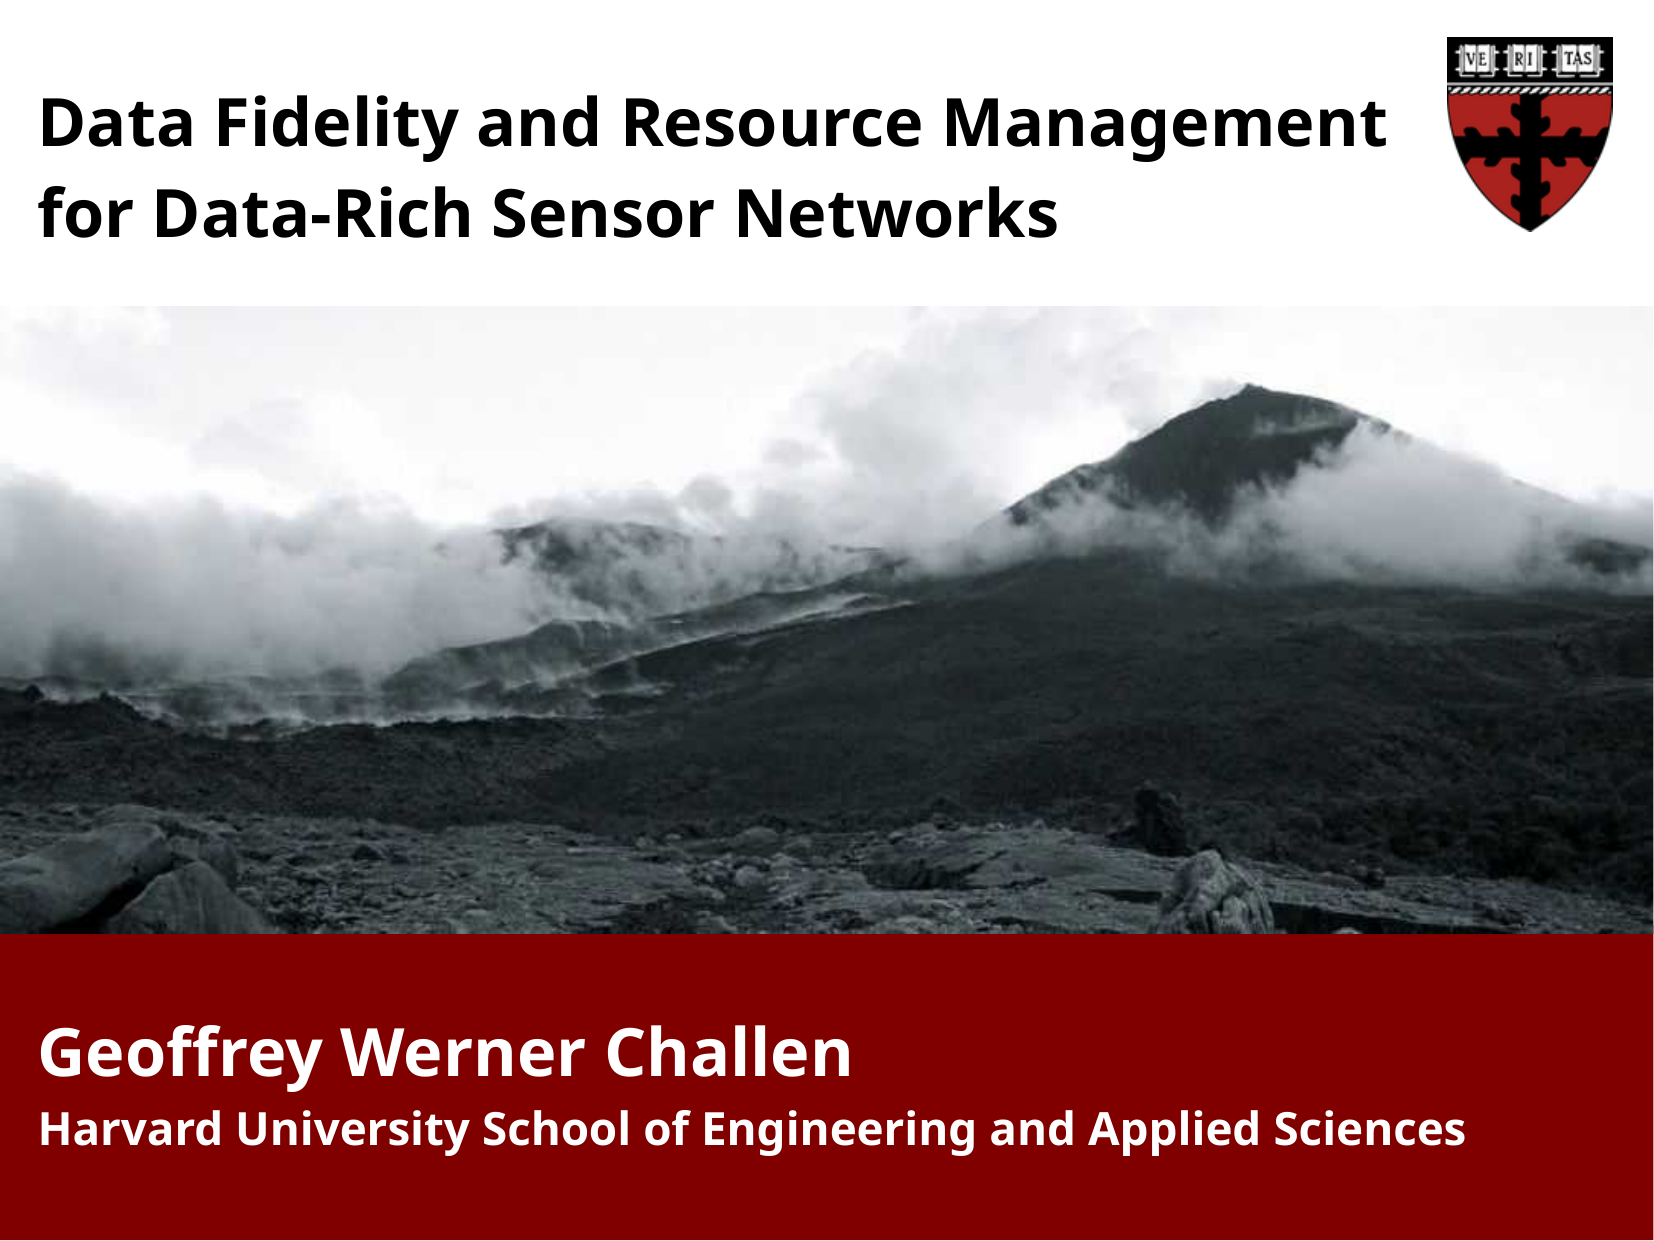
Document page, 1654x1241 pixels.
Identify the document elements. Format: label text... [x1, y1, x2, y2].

text_box Data Fidelity and Resource Management for Data-Rich Sensor Networks [37, 75, 1527, 233]
text_box Geoffrey Werner Challen Harvard University School of Engineering and Applied Sciences [37, 1005, 1638, 1138]
picture [1447, 37, 1613, 232]
picture [0, 306, 1654, 935]
text_box [0, 935, 1654, 1241]
